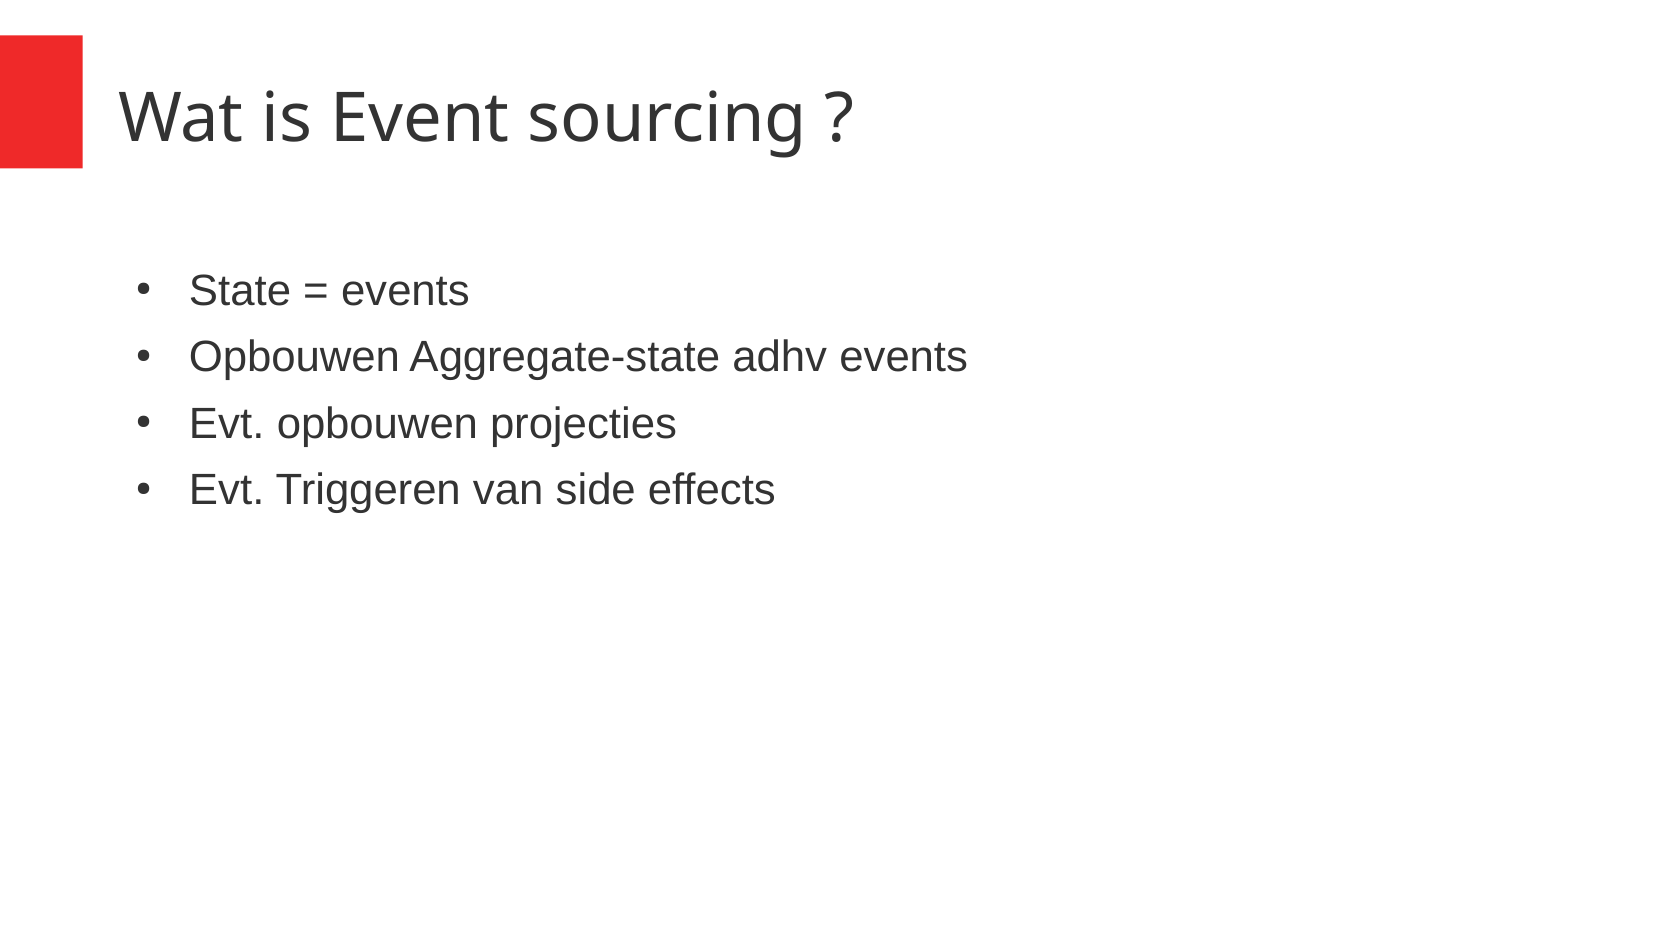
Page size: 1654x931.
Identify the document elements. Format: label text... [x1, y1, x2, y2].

list State = events Opbouwen Aggregate-state adhv events Evt. opbouwen projecties Evt. Triggeren van side effects [118, 265, 1536, 806]
title Wat is Event sourcing ? [118, 37, 1571, 193]
